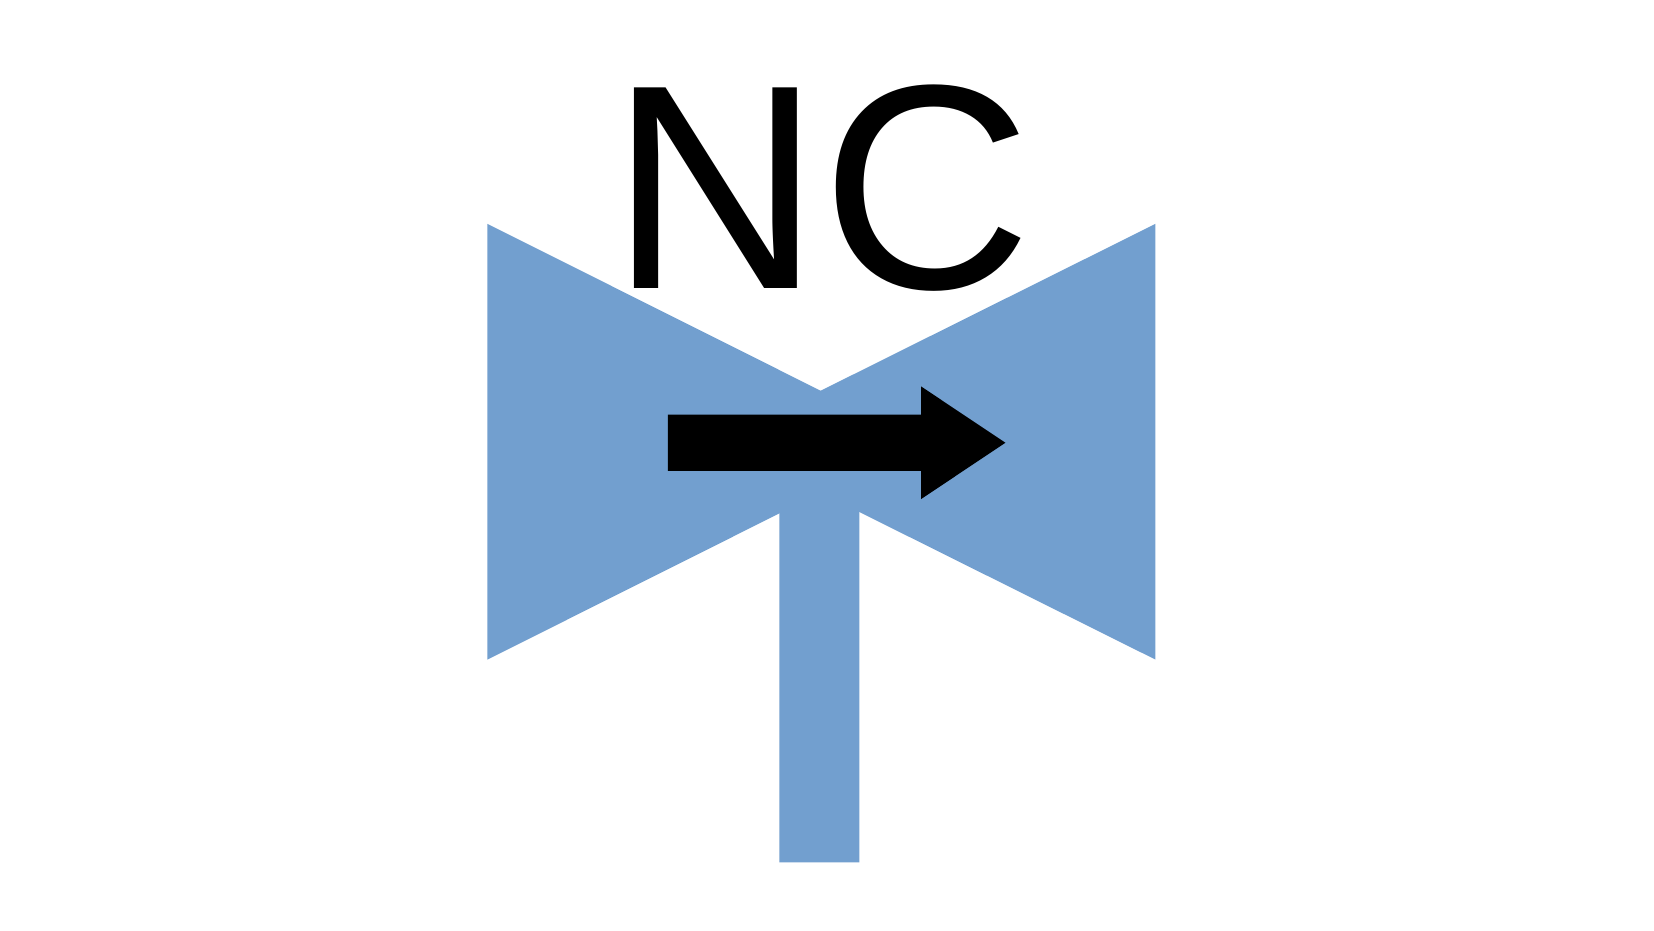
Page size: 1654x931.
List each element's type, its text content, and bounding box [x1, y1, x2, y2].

text_box NC [487, 37, 1156, 338]
text_box [487, 338, 1156, 863]
